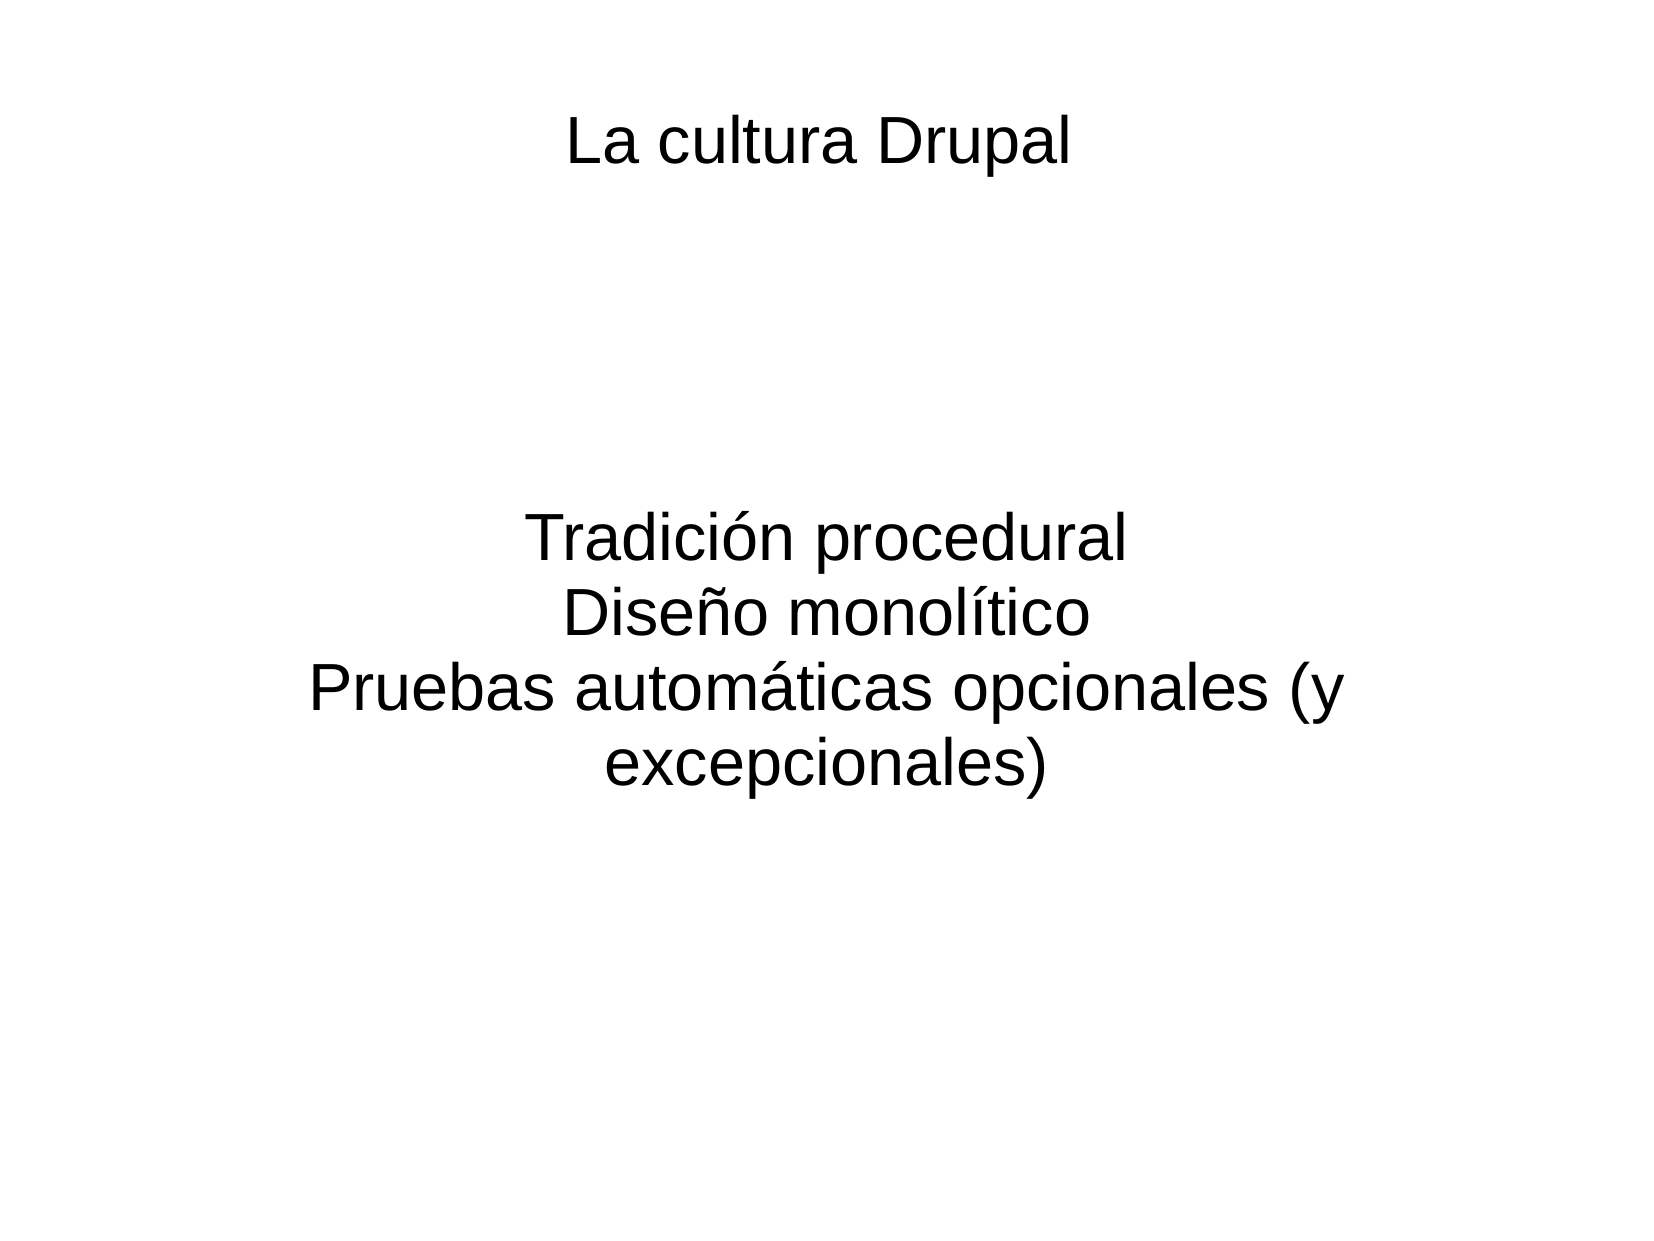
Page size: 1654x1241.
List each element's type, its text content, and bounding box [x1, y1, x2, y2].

text_box Tradición procedural Diseño monolítico Pruebas automáticas opcionales (y excepcionales) [82, 290, 1571, 1010]
subtitle La cultura Drupal [75, 40, 1564, 241]
